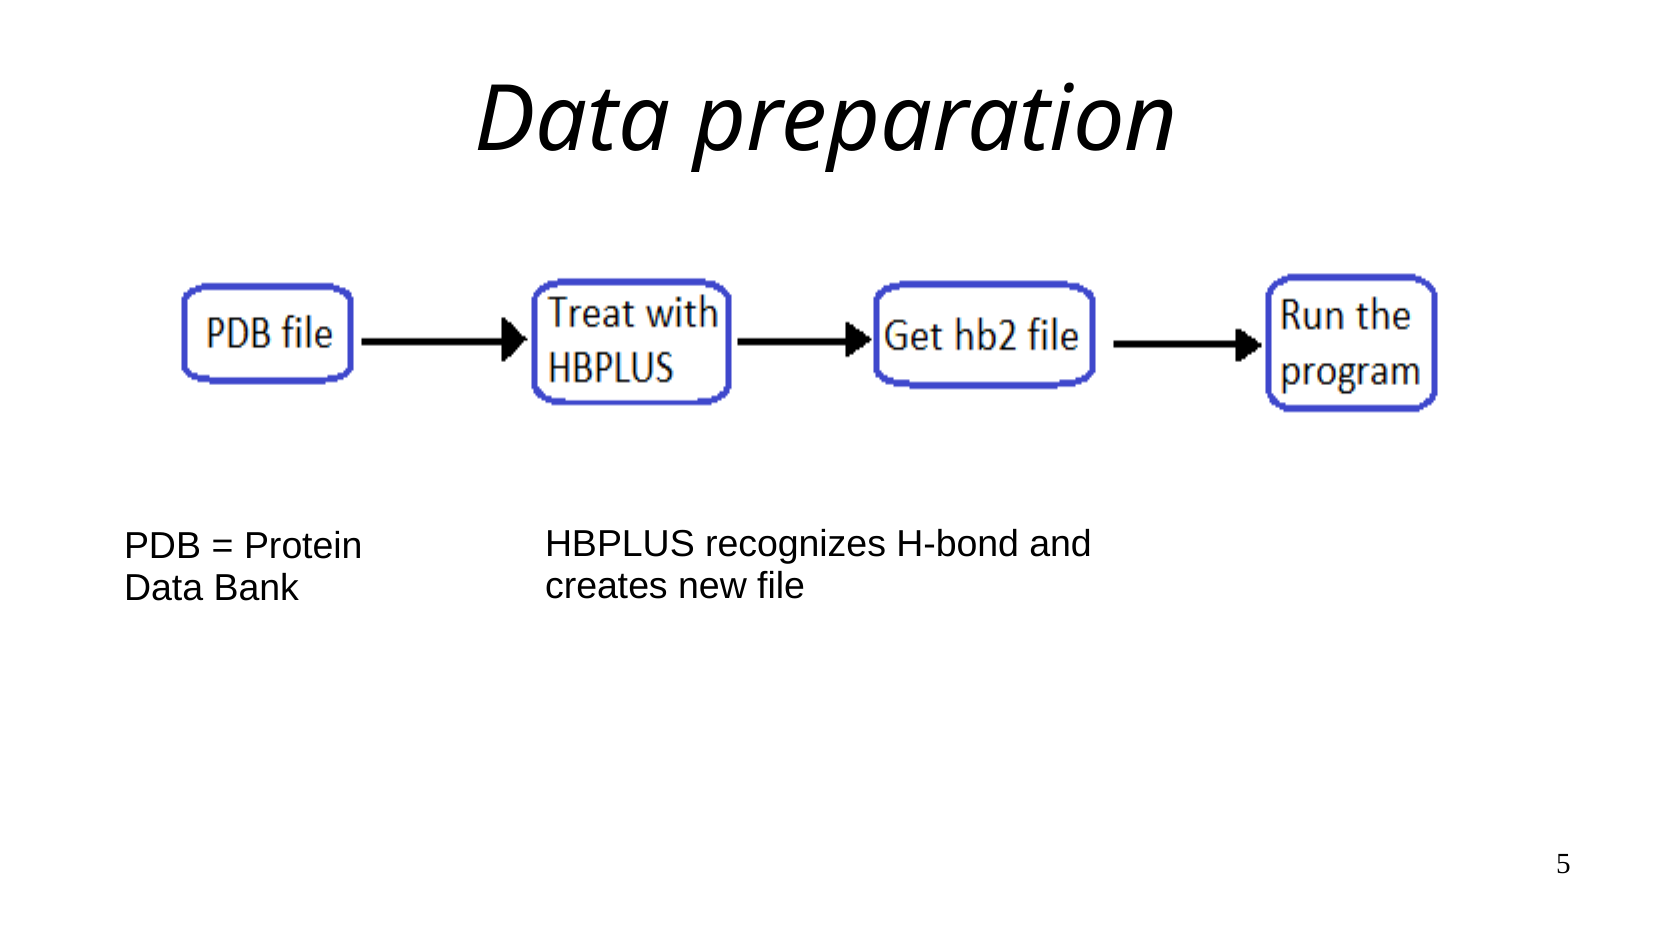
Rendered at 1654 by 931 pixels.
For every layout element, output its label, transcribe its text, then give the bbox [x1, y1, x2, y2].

text_box PDB = Protein Data Bank [109, 516, 388, 616]
picture [118, 236, 1510, 447]
title Data preparation [82, 37, 1571, 193]
text_box HBPLUS recognizes H-bond and creates new file [530, 515, 1118, 614]
